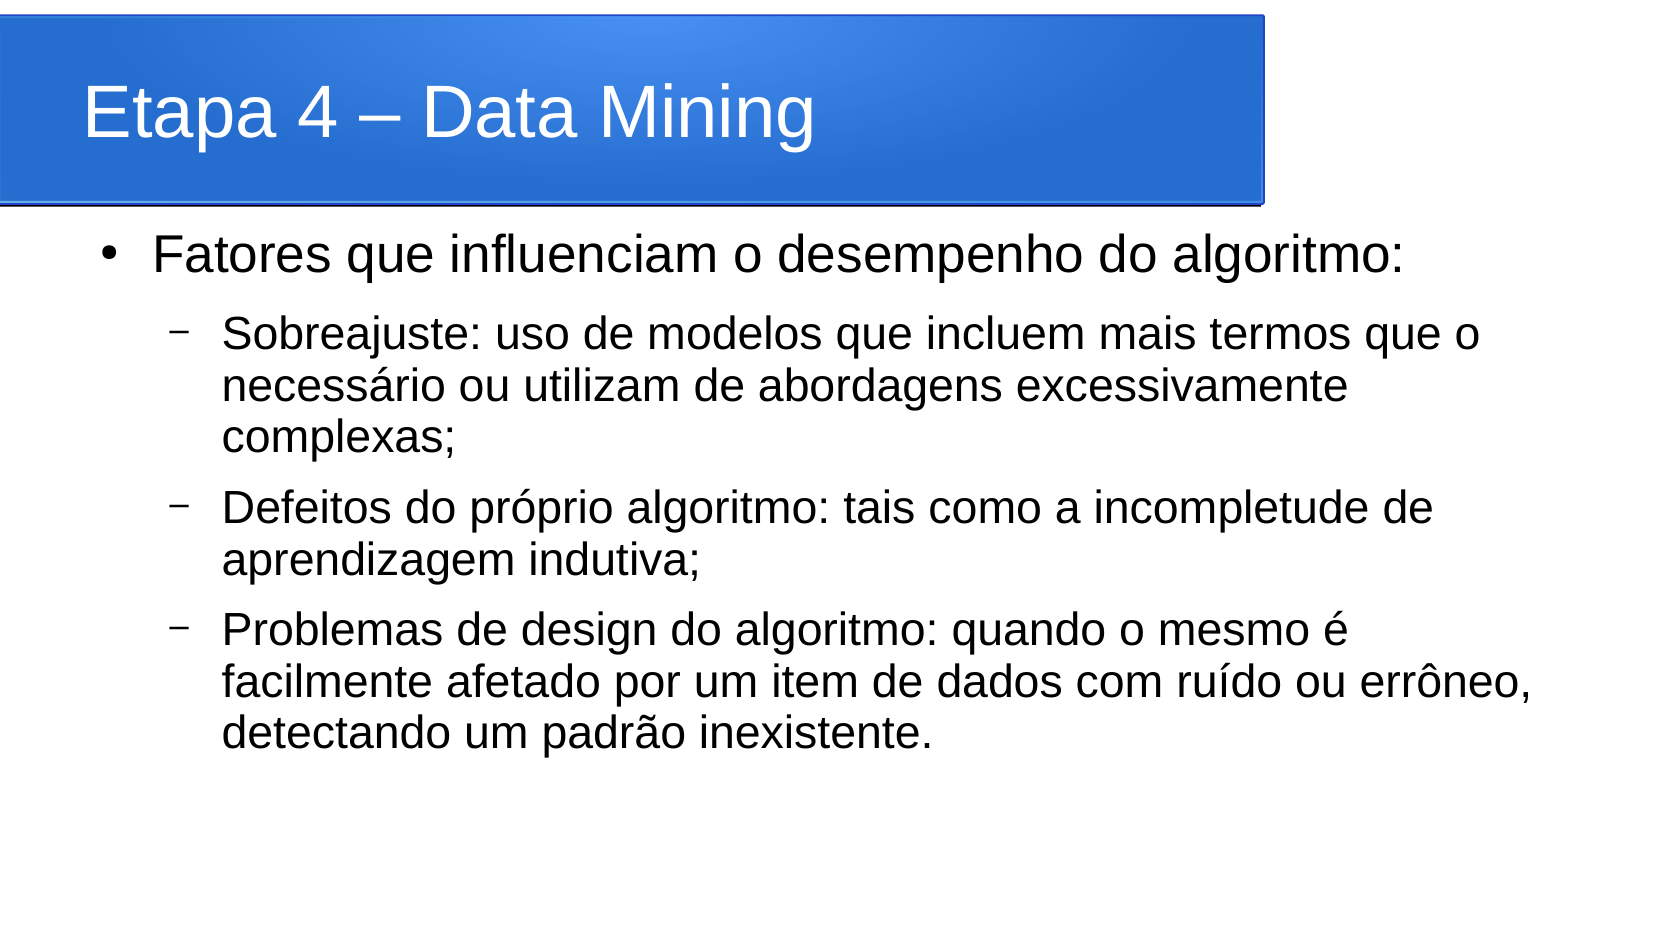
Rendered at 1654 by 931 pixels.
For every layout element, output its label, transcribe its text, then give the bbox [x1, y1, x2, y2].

list Fatores que influenciam o desempenho do algoritmo: Sobreajuste: uso de modelos que incluem mais termos que o necessário ou utilizam de abordagens excessivamente complexas; Defeitos do próprio algoritmo: tais como a incompletude de aprendizagem indutiva; Problemas de design do algoritmo: quando o mesmo é facilmente afetado por um item de dados com ruído ou errôneo, detectando um padrão inexistente. [82, 224, 1571, 764]
title Etapa 4 – Data Mining [82, 35, 1235, 189]
